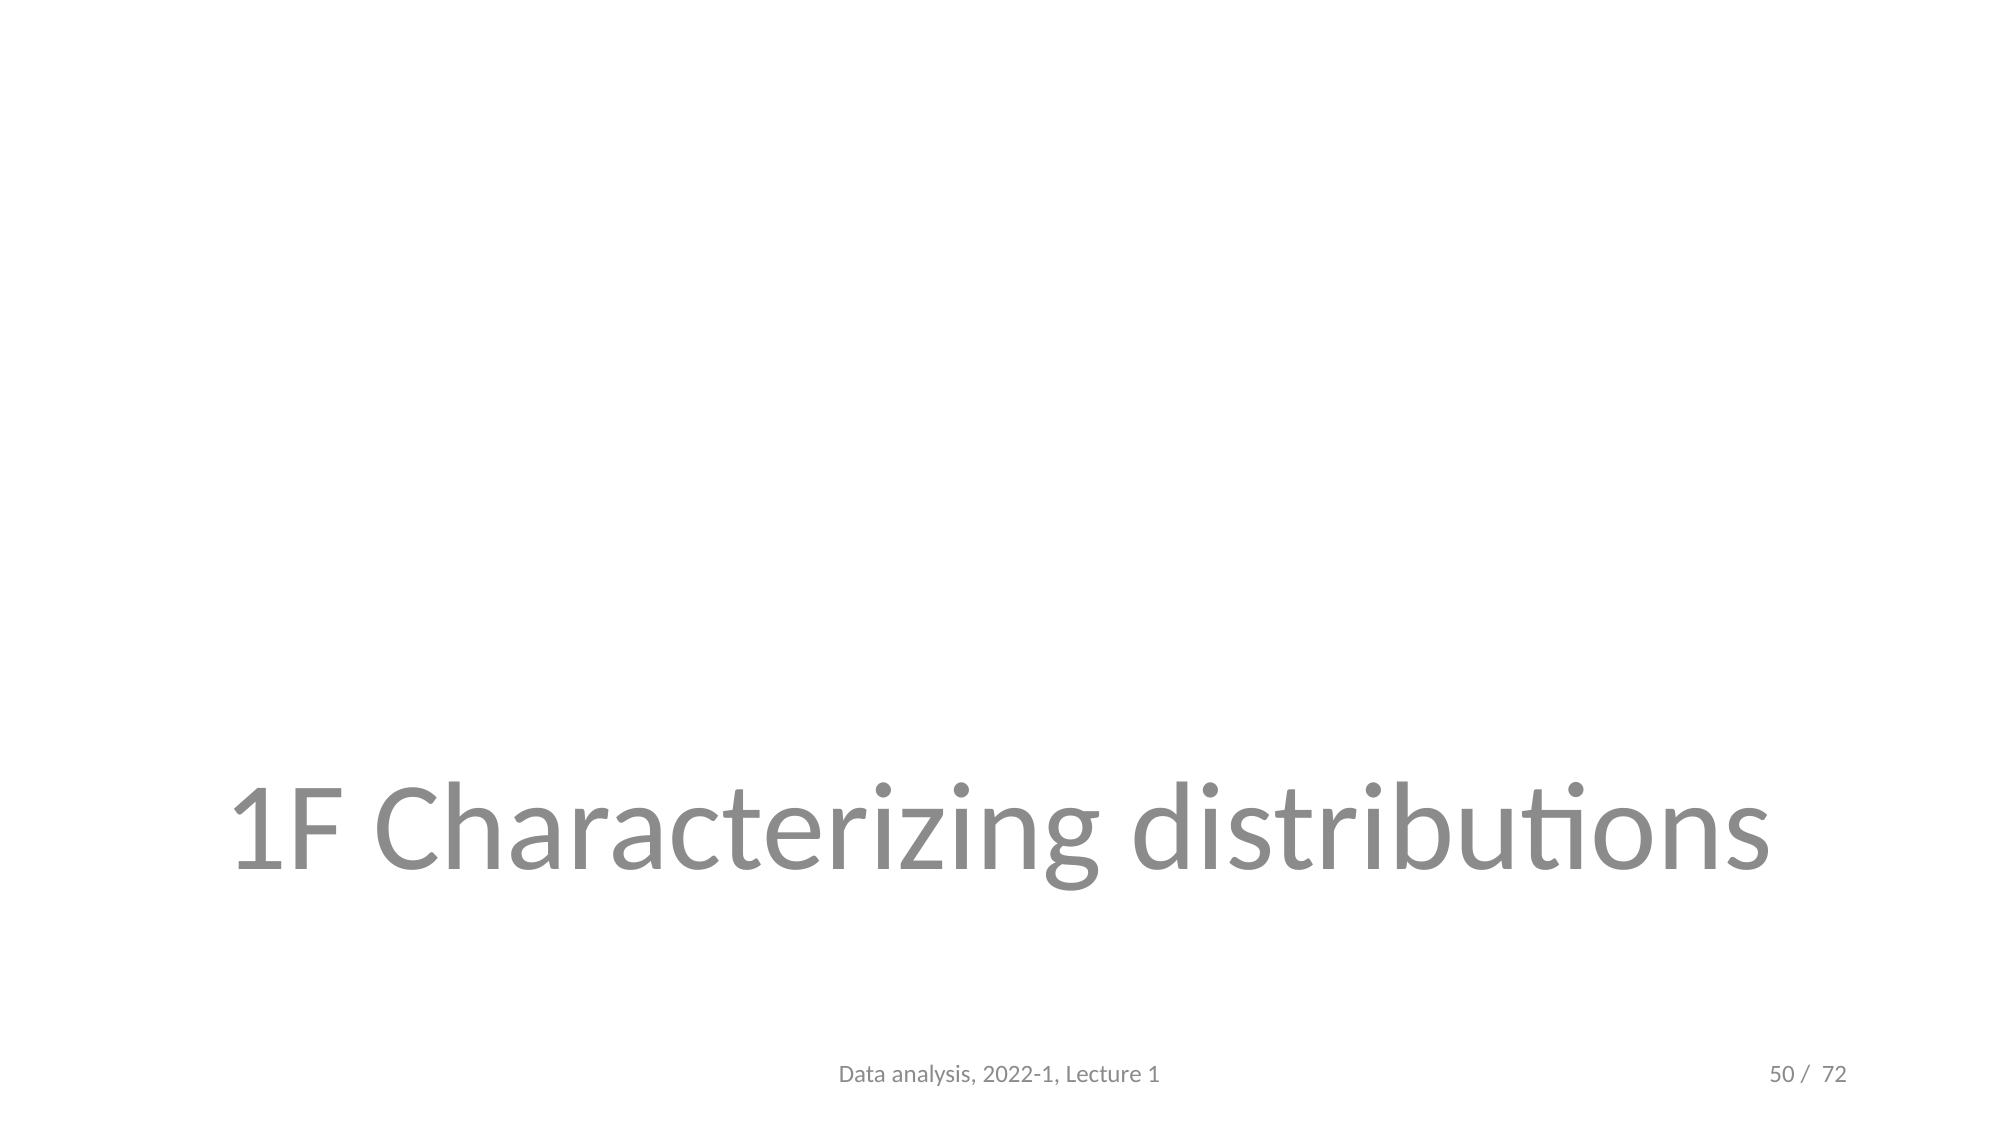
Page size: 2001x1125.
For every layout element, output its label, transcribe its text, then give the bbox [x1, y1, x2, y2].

slide_number <number> / 72 [1412, 1042, 1863, 1103]
list 1F Characterizing distributions [136, 752, 1862, 999]
footer Data analysis, 2022-1, Lecture 1 [662, 1042, 1338, 1103]
